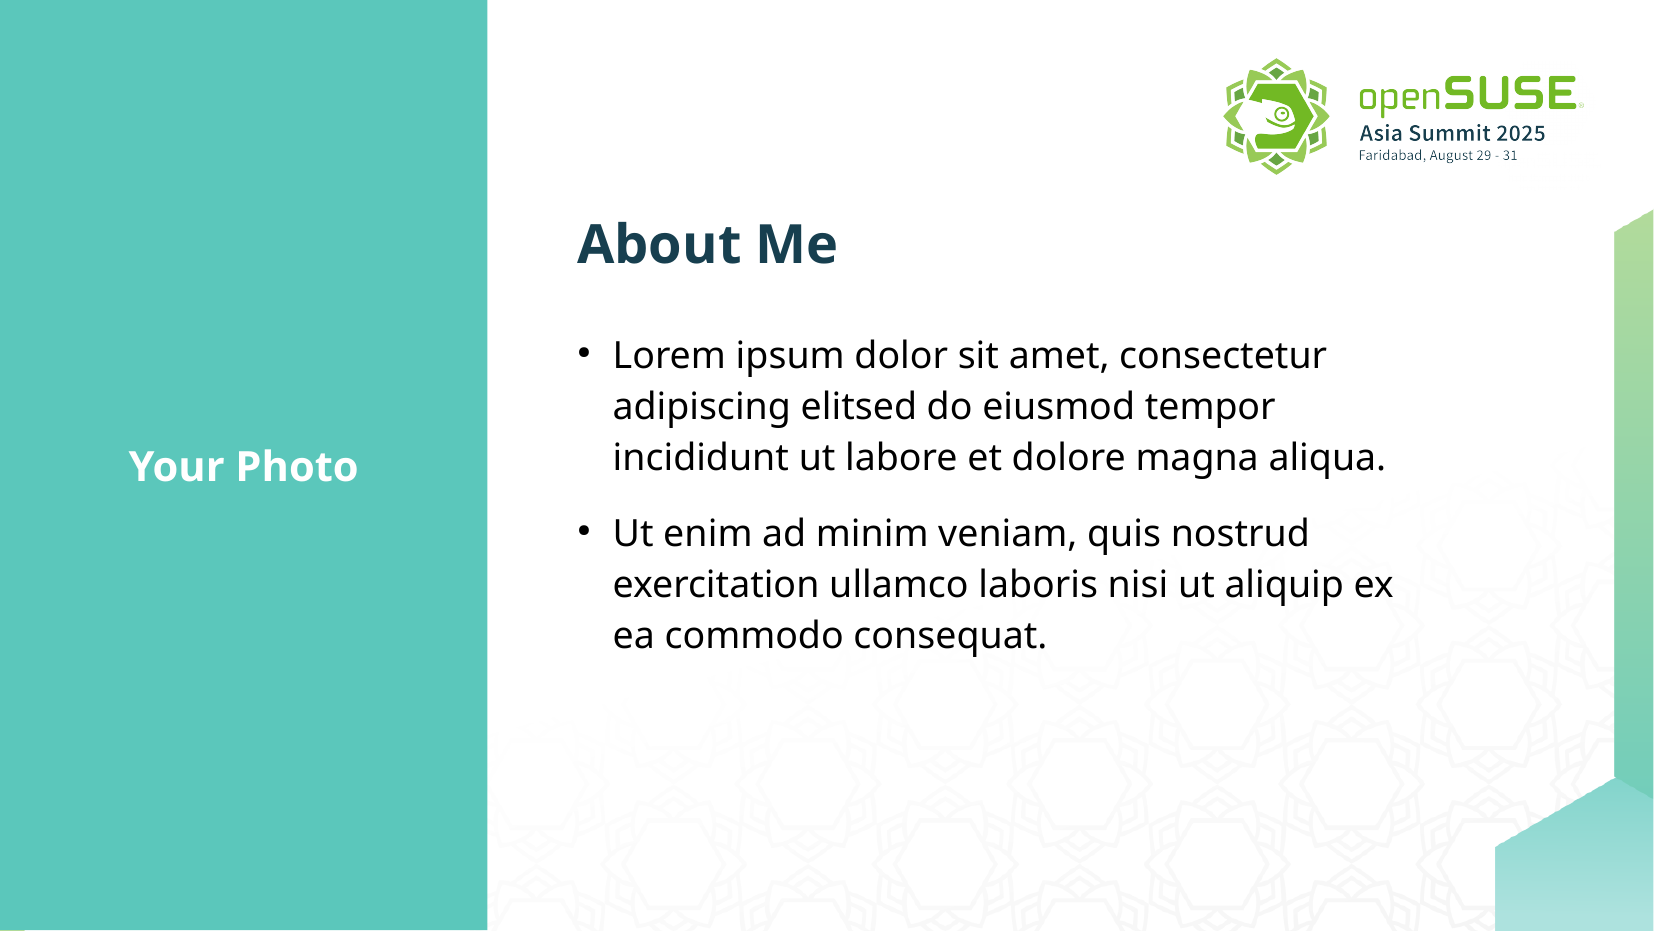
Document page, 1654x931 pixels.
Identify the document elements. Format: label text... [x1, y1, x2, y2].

text_box About Me [562, 187, 1201, 301]
text_box Lorem ipsum dolor sit amet, consectetur adipiscing elitsed do eiusmod tempor incididunt ut labore et dolore magna aliqua. Ut enim ad minim veniam, quis nostrud exercitation ullamco laboris nisi ut aliquip ex ea commodo consequat. [562, 321, 1426, 826]
text_box Your Photo [0, 0, 488, 931]
picture [488, 0, 1654, 931]
